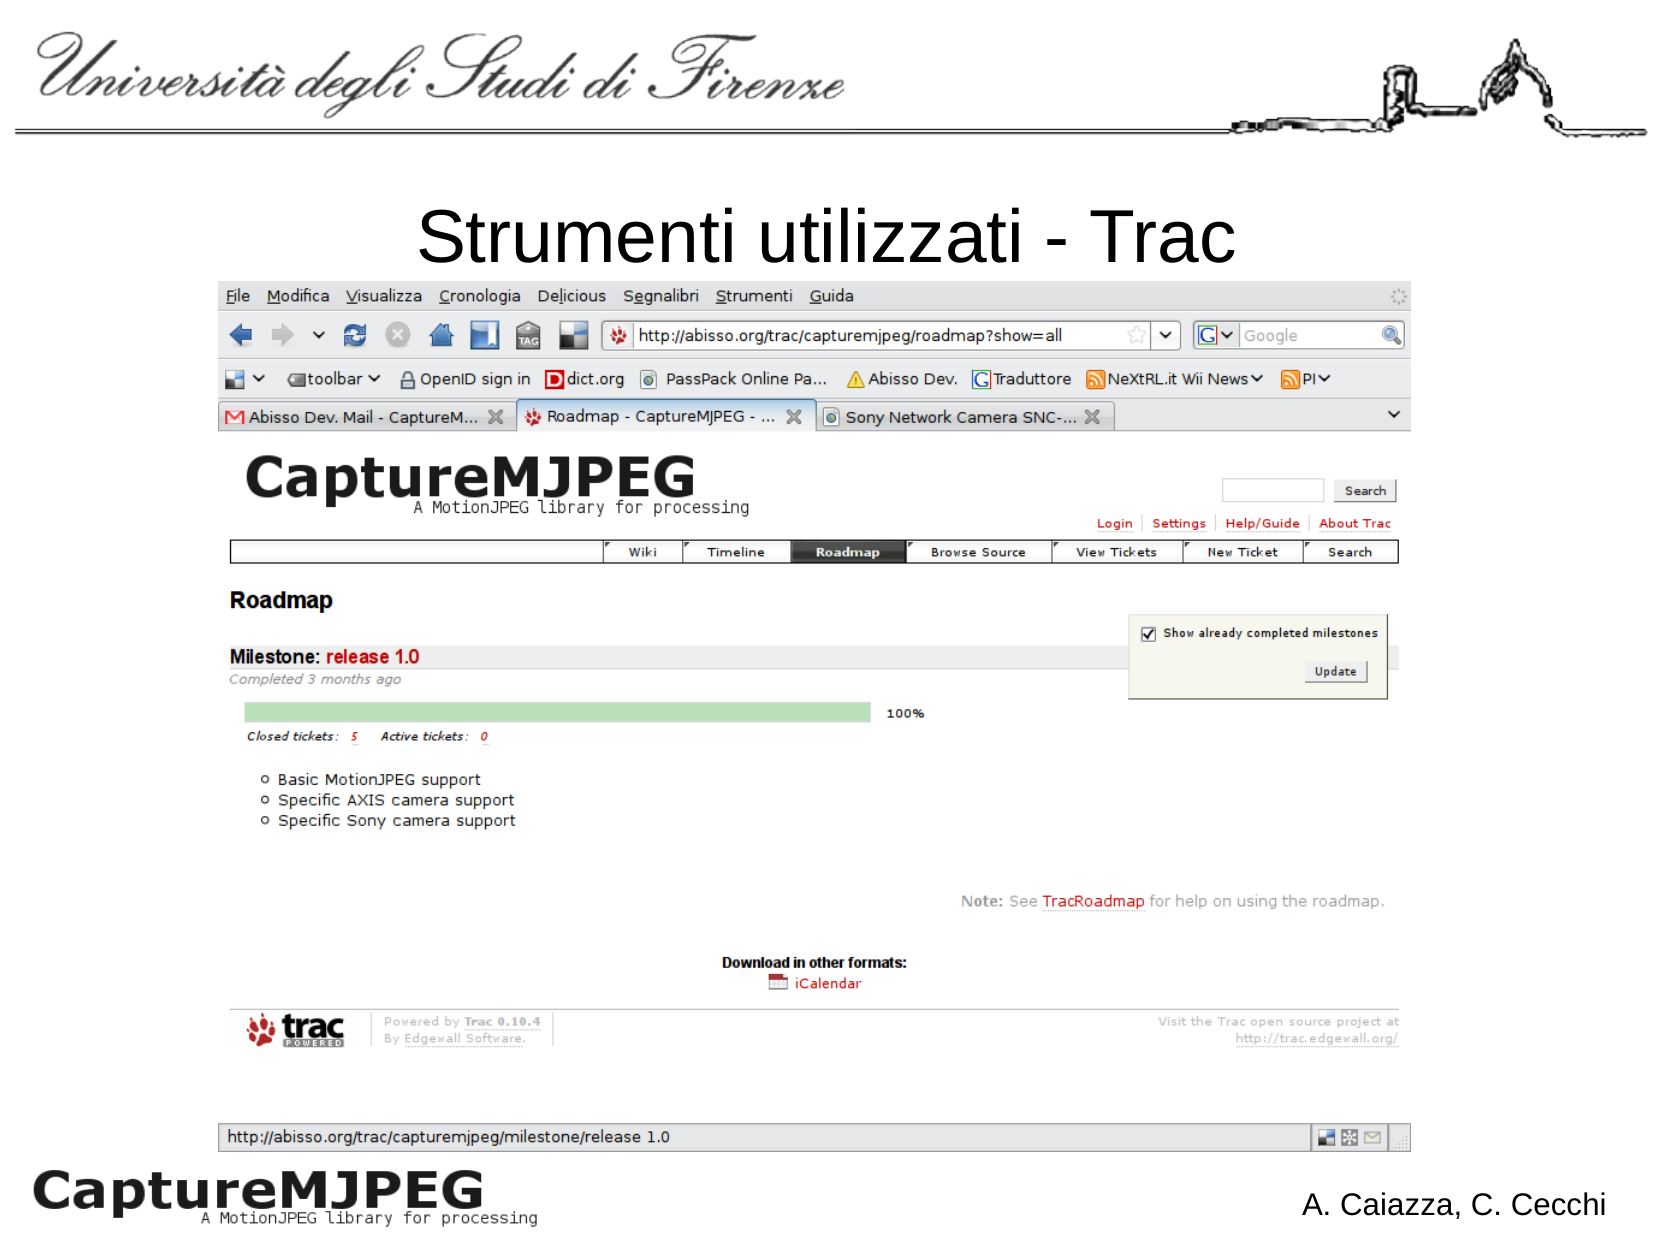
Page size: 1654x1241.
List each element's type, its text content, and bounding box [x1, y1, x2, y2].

picture [7, 4, 1654, 147]
picture [17, 1159, 550, 1229]
title Strumenti utilizzati - Trac [82, 155, 1571, 318]
picture [218, 281, 1411, 1152]
